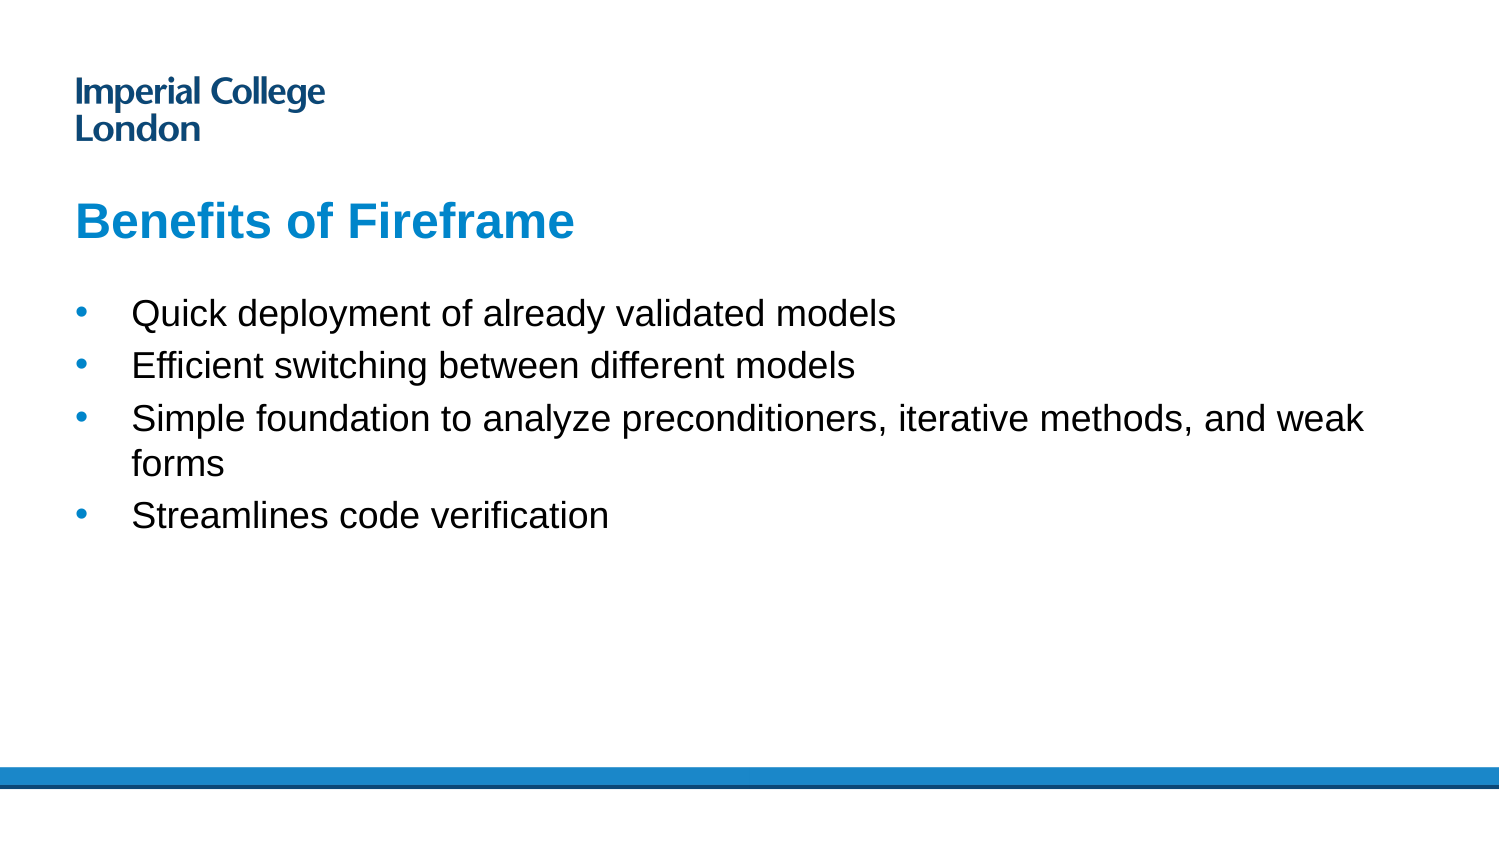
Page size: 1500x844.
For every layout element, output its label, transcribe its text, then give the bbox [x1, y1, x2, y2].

picture [0, 0, 1499, 844]
title Benefits of Fireframe [75, 183, 1425, 246]
list Quick deployment of already validated models Efficient switching between different models Simple foundation to analyze preconditioners, iterative methods, and weak forms Streamlines code verification [75, 288, 1425, 718]
